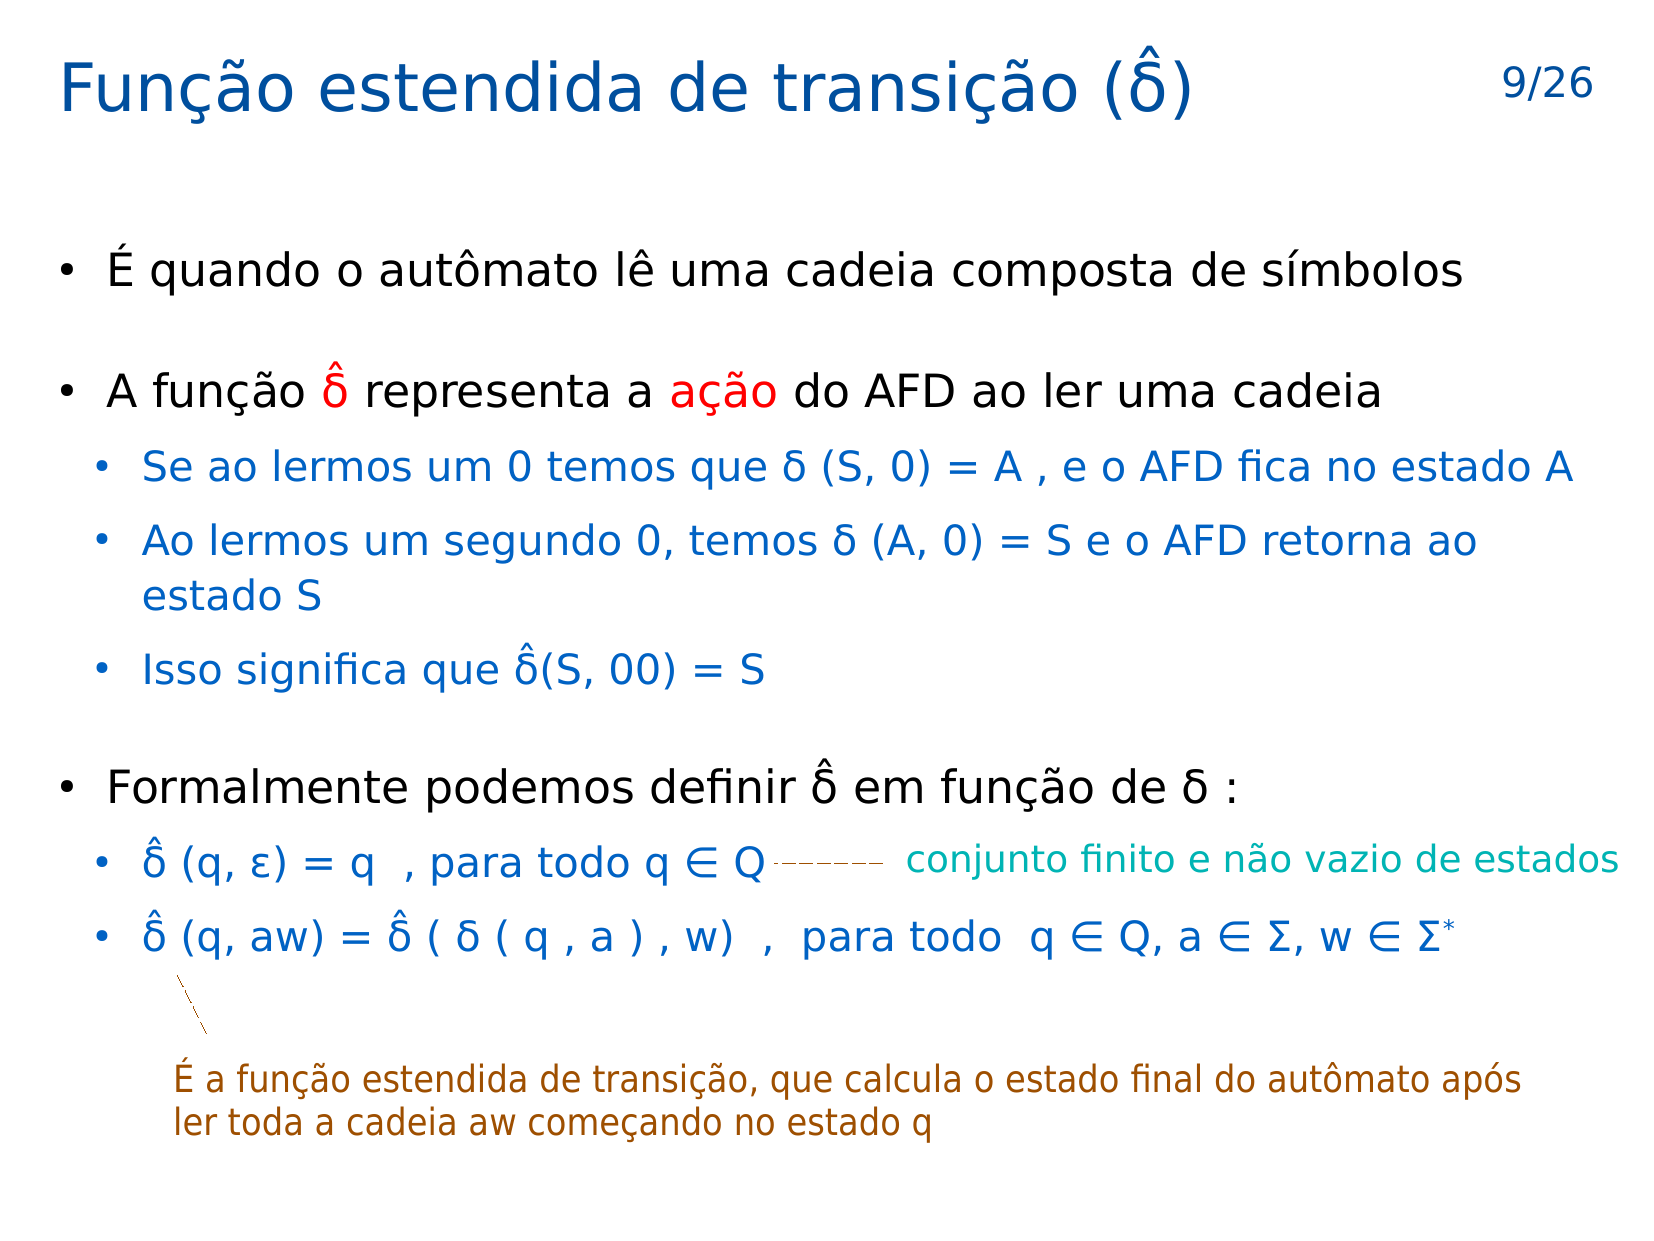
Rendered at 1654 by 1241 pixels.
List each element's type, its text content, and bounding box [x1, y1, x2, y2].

list É quando o autômato lê uma cadeia composta de símbolos A função δ̂ representa a ação do AFD ao ler uma cadeia Se ao lermos um 0 temos que δ (S, 0) = A , e o AFD fica no estado A Ao lermos um segundo 0, temos δ (A, 0) = S e o AFD retorna ao estado S Isso significa que δ̂(S, 00) = S Formalmente podemos definir δ̂ em função de δ : δ̂ (q, ε) = q , para todo q ∈ Q δ̂ (q, aw) = δ̂ ( δ ( q , a ) , w) , para todo q ∈ Q, a ∈ Σ, w ∈ Σ* [59, 236, 1595, 1211]
title Função estendida de transição (δ̂) [59, 29, 1625, 148]
text_box conjunto finito e não vazio de estados [890, 824, 1644, 890]
text_box É a função estendida de transição, que calcula o estado final do autômato após ler toda a cadeia aw começando no estado q [158, 1050, 1543, 1162]
